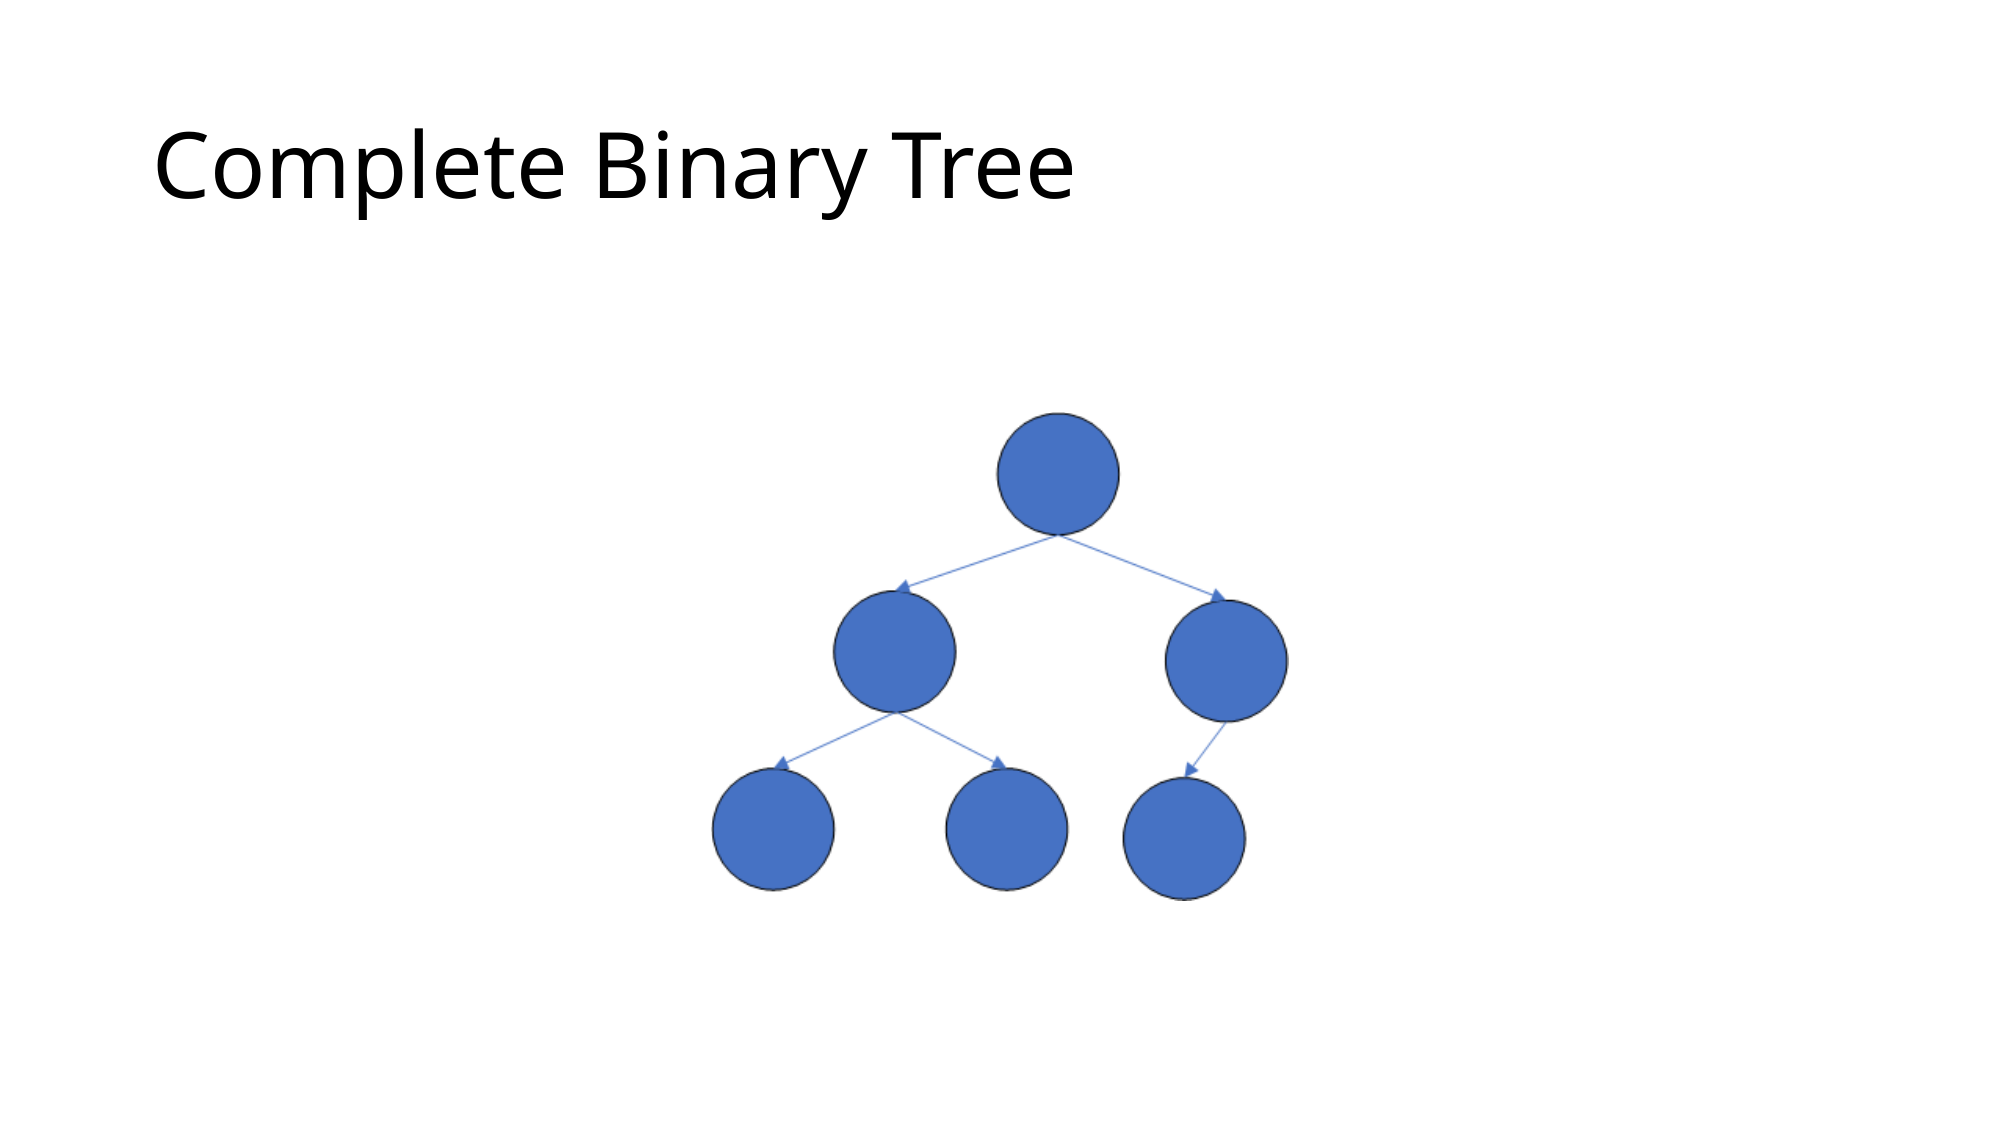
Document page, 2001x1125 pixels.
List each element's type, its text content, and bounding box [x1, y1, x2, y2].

title Complete Binary Tree [137, 59, 1863, 278]
picture [711, 412, 1289, 901]
